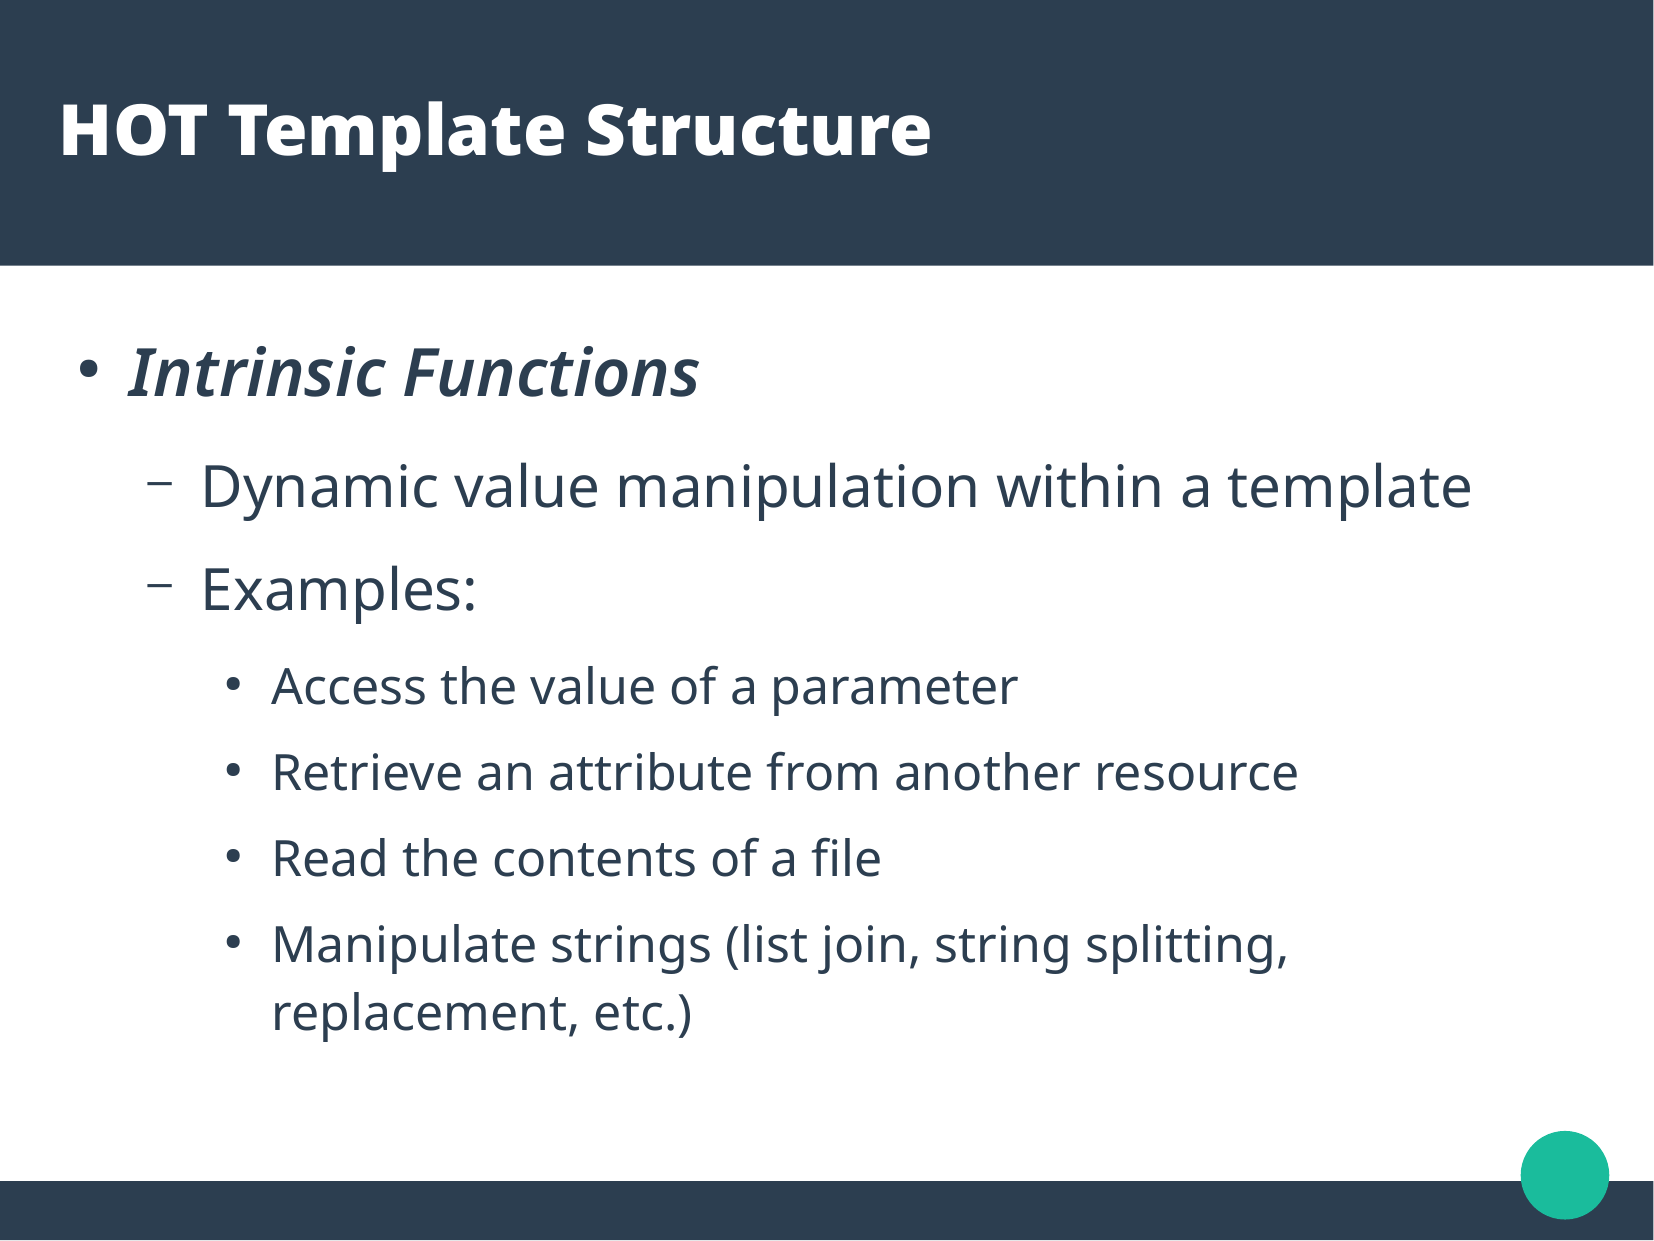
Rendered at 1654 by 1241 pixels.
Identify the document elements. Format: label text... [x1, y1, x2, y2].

list Intrinsic Functions Dynamic value manipulation within a template Examples: Access the value of a parameter Retrieve an attribute from another resource Read the contents of a file Manipulate strings (list join, string splitting, replacement, etc.) [59, 324, 1595, 1152]
title HOT Template Structure [59, 49, 1595, 207]
